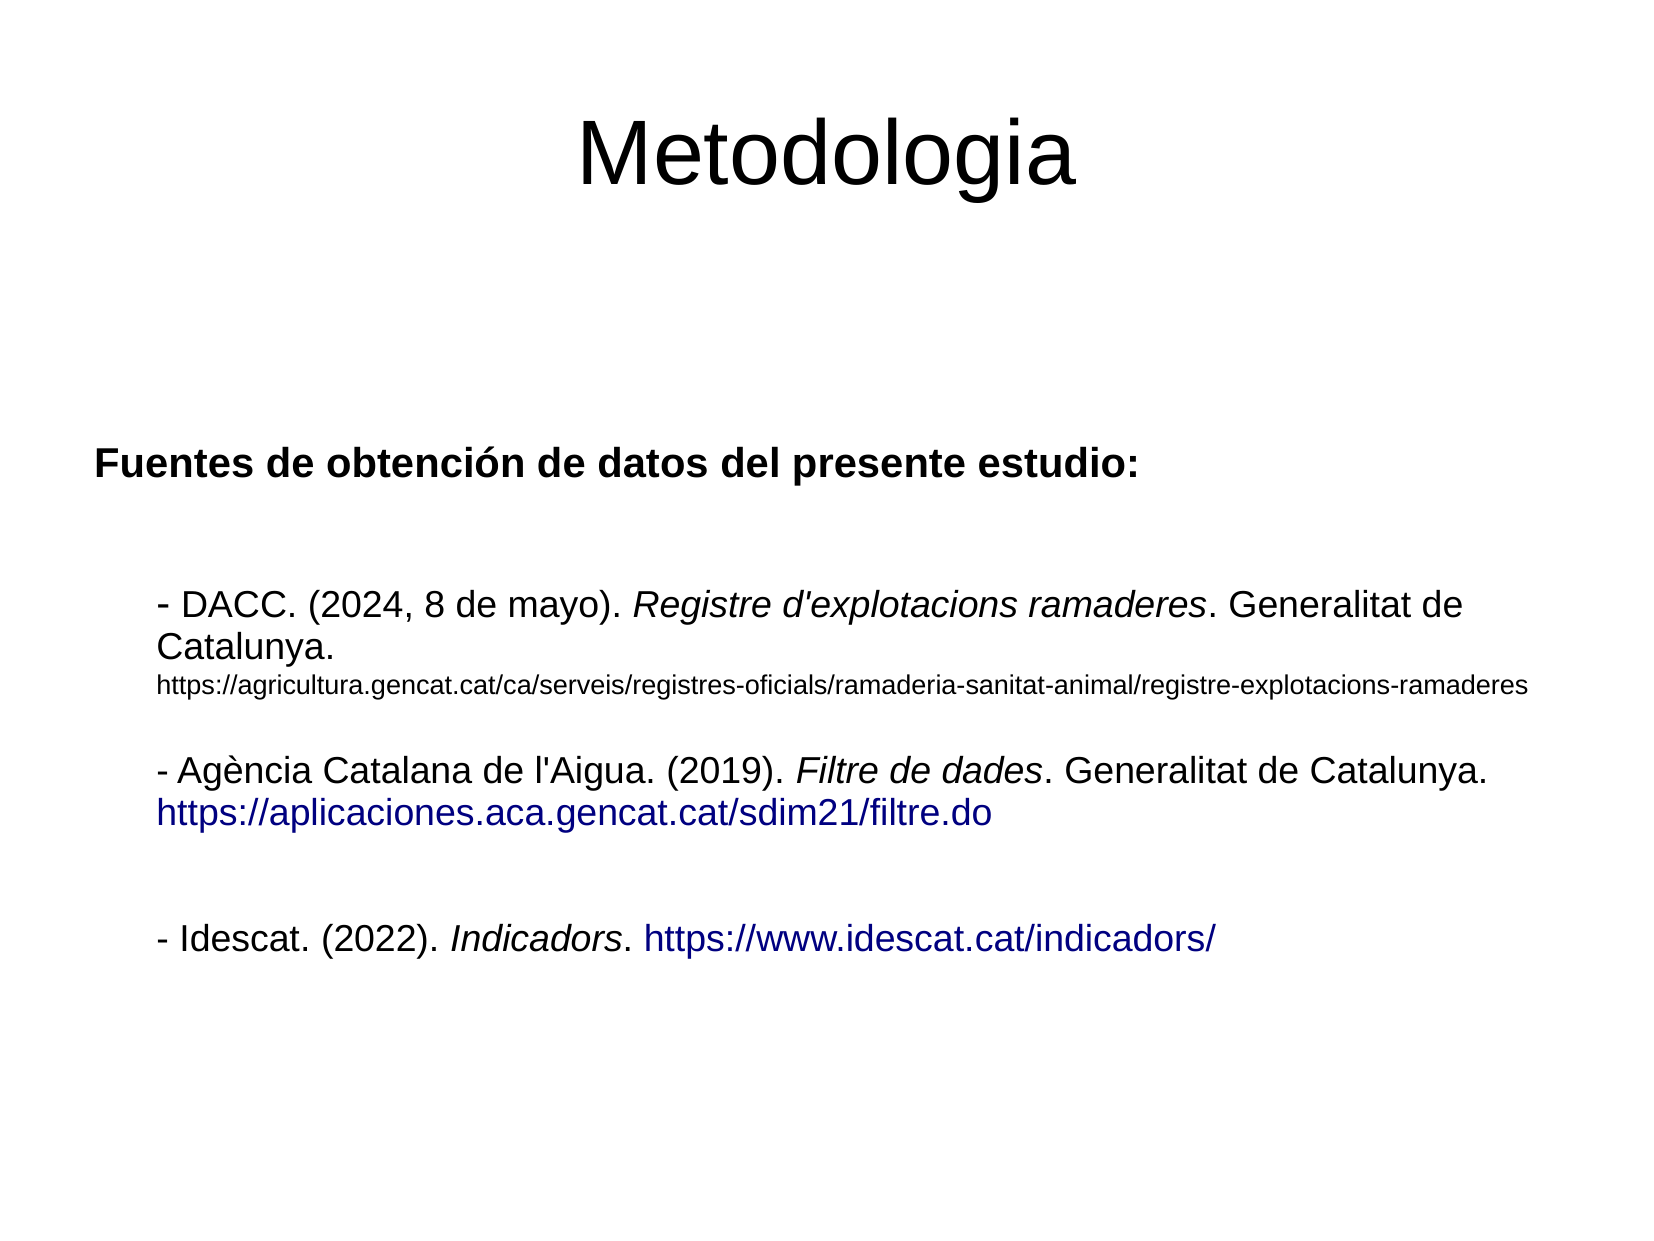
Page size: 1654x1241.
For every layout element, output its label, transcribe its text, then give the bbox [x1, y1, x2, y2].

subtitle Fuentes de obtención de datos del presente estudio: - DACC. (2024, 8 de mayo). Registre d'explotacions ramaderes. Generalitat de Catalunya. https://agricultura.gencat.cat/ca/serveis/registres-oficials/ramaderia-sanitat-animal/registre-explotacions-ramaderes - Agència Catalana de l'Aigua. (2019). Filtre de dades. Generalitat de Catalunya. https://aplicaciones.aca.gencat.cat/sdim21/filtre.do - Idescat. (2022). Indicadors. https://www.idescat.cat/indicadors/ [82, 290, 1571, 1109]
title Metodologia [82, 49, 1571, 257]
